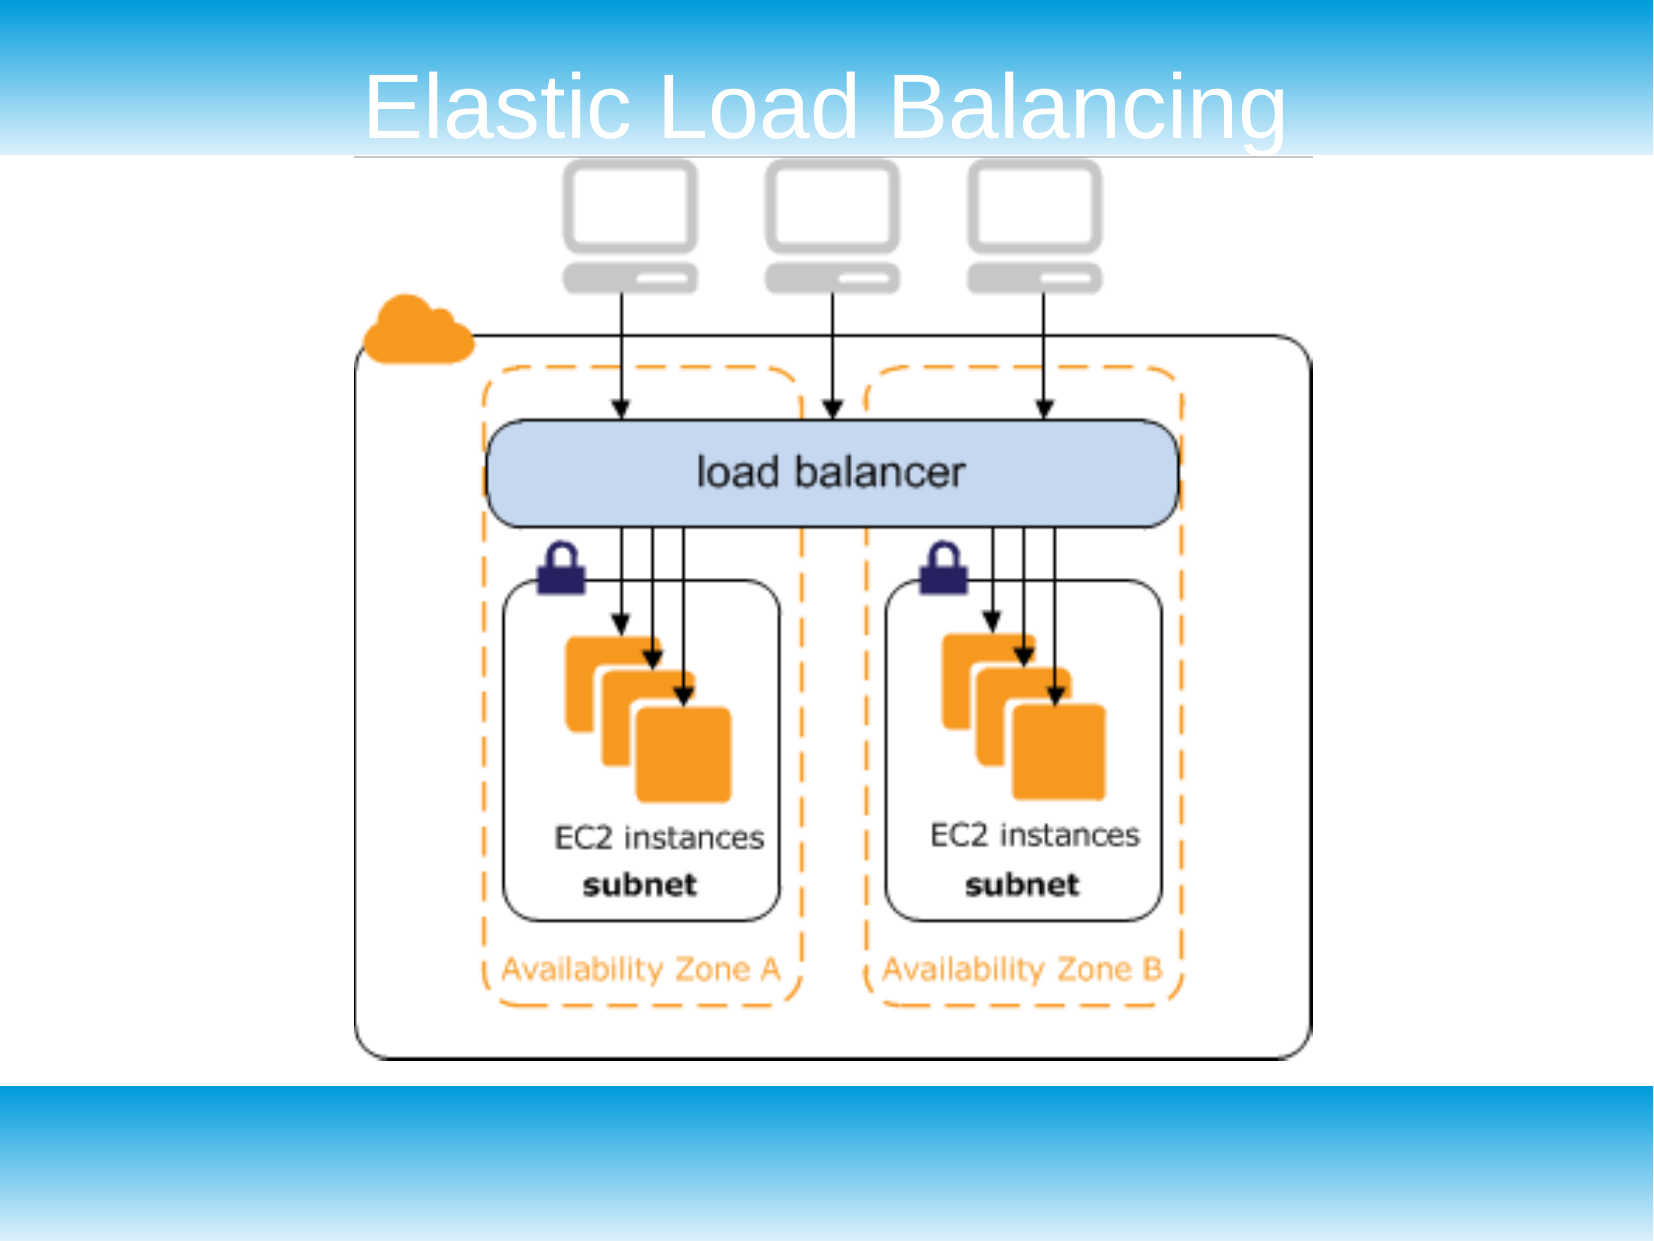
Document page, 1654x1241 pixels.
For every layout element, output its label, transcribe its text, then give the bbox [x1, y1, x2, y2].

picture [354, 141, 1313, 1061]
title Elastic Load Balancing [82, 49, 1571, 155]
